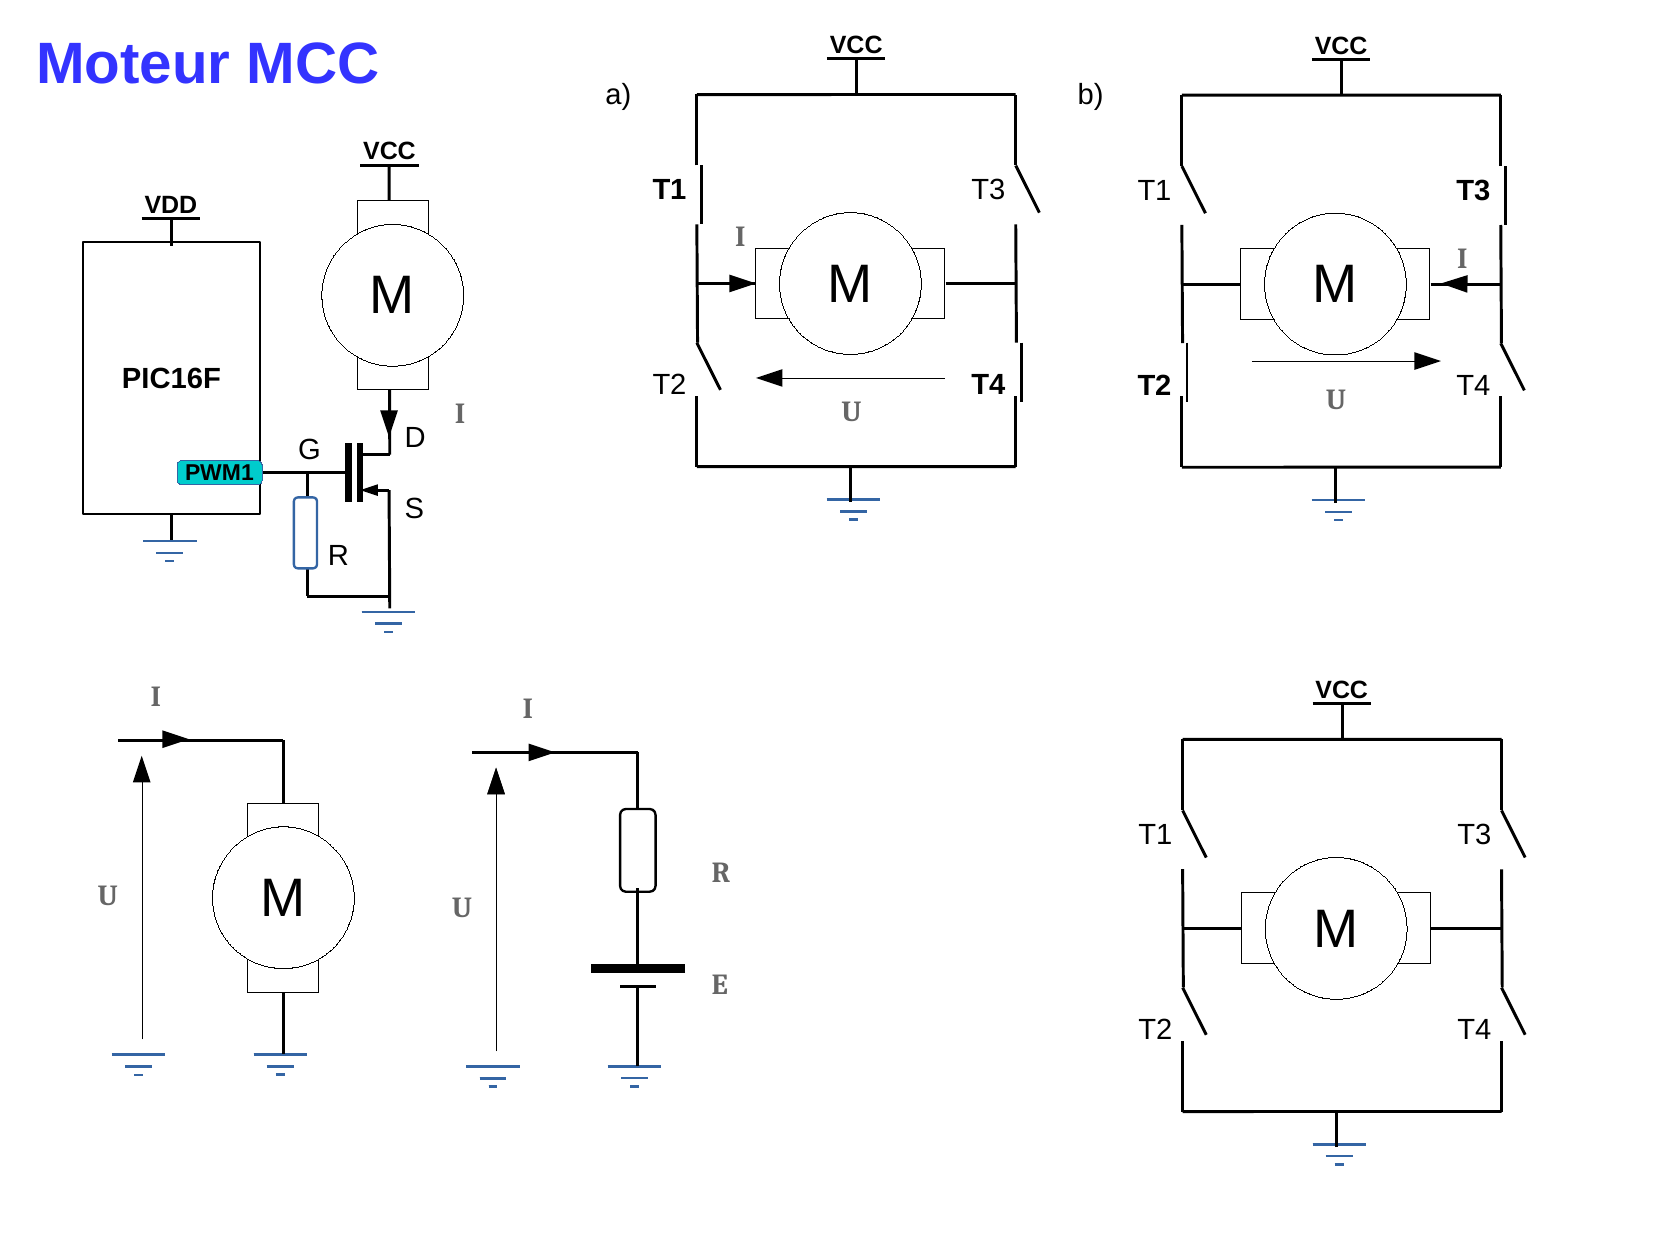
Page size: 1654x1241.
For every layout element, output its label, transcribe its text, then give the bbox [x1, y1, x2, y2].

text_box U [82, 872, 142, 922]
text_box Moteur MCC [21, 23, 408, 170]
text_box [247, 803, 319, 836]
text_box S [389, 484, 439, 532]
text_box M [779, 212, 922, 355]
text_box I [439, 389, 500, 439]
text_box [293, 497, 318, 569]
text_box [1240, 248, 1273, 320]
text_box T2 [1122, 361, 1187, 409]
text_box I [1442, 234, 1502, 285]
text_box U [1311, 376, 1371, 426]
text_box VDD [129, 183, 219, 227]
text_box M [1264, 213, 1407, 355]
text_box [1398, 892, 1431, 964]
text_box VCC [1300, 668, 1390, 712]
text_box I [135, 673, 195, 723]
text_box T1 [1122, 166, 1187, 214]
text_box PIC16F [82, 242, 260, 514]
text_box I [507, 684, 567, 735]
text_box T4 [1441, 361, 1506, 409]
text_box M [321, 224, 464, 367]
text_box [357, 357, 429, 390]
text_box D [389, 413, 441, 461]
text_box a) [590, 70, 647, 119]
text_box PWM1 [177, 460, 263, 485]
text_box [913, 248, 945, 319]
text_box VCC [814, 23, 904, 67]
text_box [620, 808, 656, 892]
text_box [1241, 892, 1274, 964]
text_box T2 [637, 360, 702, 409]
text_box [1398, 248, 1430, 320]
text_box G [283, 425, 336, 473]
text_box T3 [1441, 166, 1504, 214]
text_box T1 [637, 165, 700, 214]
text_box T3 [1442, 810, 1507, 859]
text_box T3 [956, 165, 1021, 214]
text_box T4 [1442, 1005, 1507, 1053]
text_box [357, 200, 429, 233]
text_box [247, 960, 319, 993]
text_box U [826, 387, 886, 438]
text_box T4 [956, 360, 1021, 409]
text_box U [437, 883, 496, 934]
text_box [755, 248, 788, 319]
text_box R [696, 848, 756, 898]
text_box E [696, 960, 756, 1010]
text_box M [1265, 857, 1408, 1000]
text_box T2 [1123, 1005, 1188, 1053]
text_box b) [1062, 70, 1119, 119]
text_box R [313, 531, 364, 580]
text_box VCC [348, 129, 438, 173]
text_box VCC [1299, 24, 1389, 68]
text_box I [720, 212, 780, 262]
text_box T1 [1123, 810, 1188, 859]
text_box M [212, 826, 355, 969]
